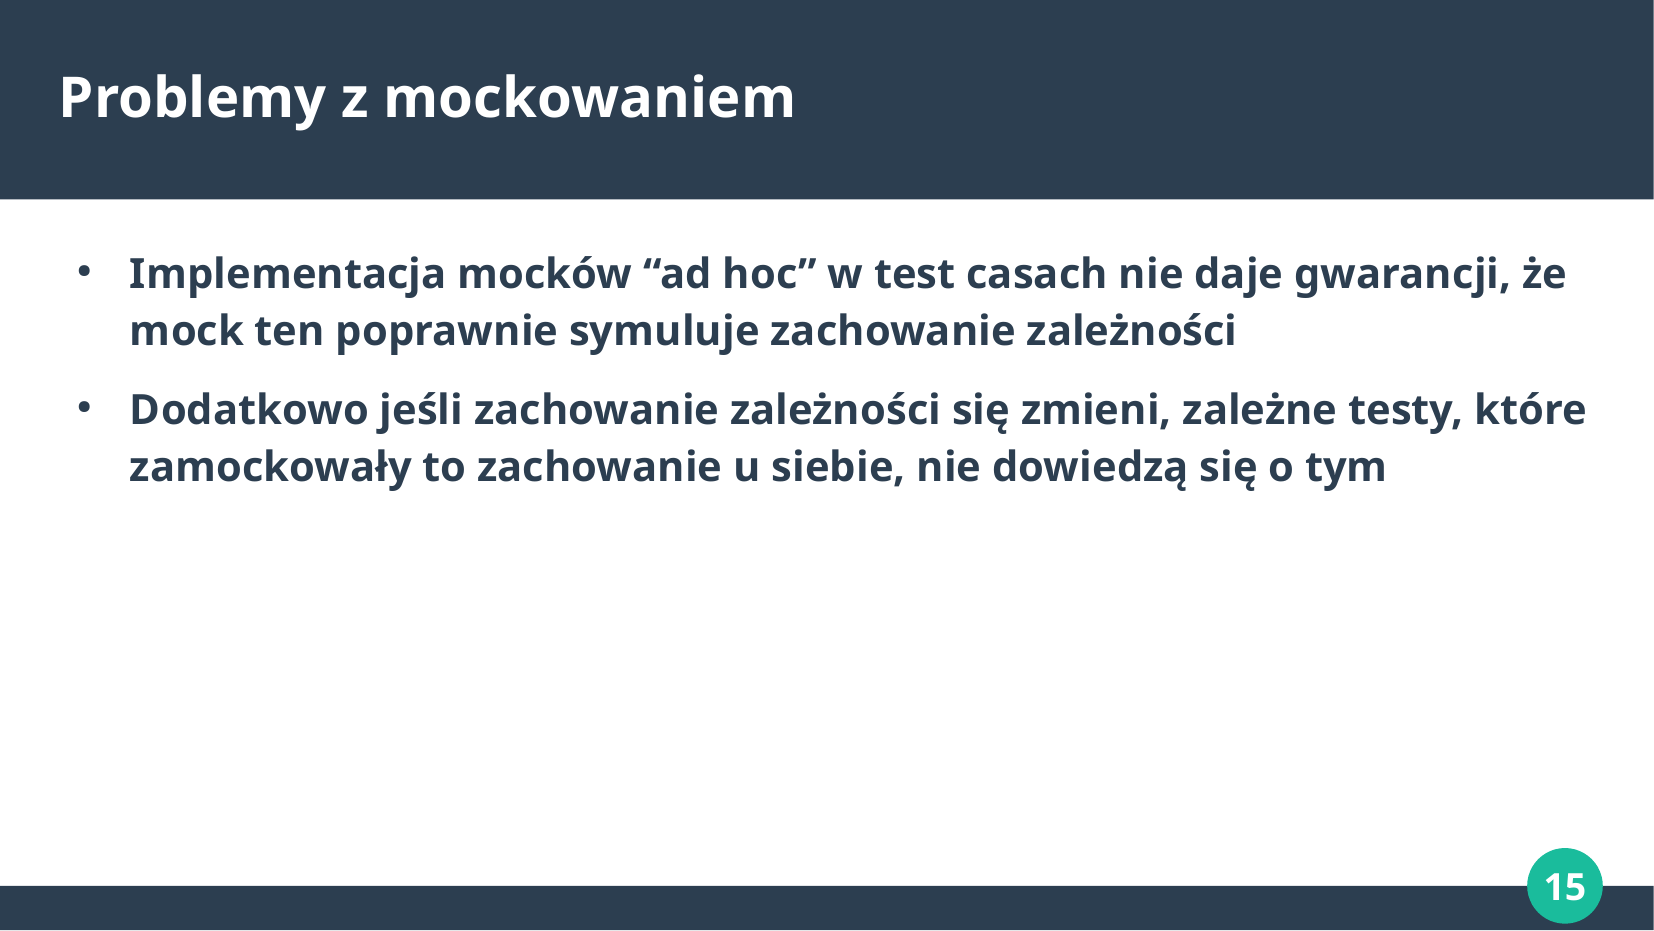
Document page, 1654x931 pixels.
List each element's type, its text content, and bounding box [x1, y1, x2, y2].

title Problemy z mockowaniem [59, 37, 1595, 156]
list Implementacja mocków “ad hoc” w test casach nie daje gwarancji, że mock ten poprawnie symuluje zachowanie zależności Dodatkowo jeśli zachowanie zależności się zmieni, zależne testy, które zamockowały to zachowanie u siebie, nie dowiedzą się o tym [59, 243, 1595, 864]
